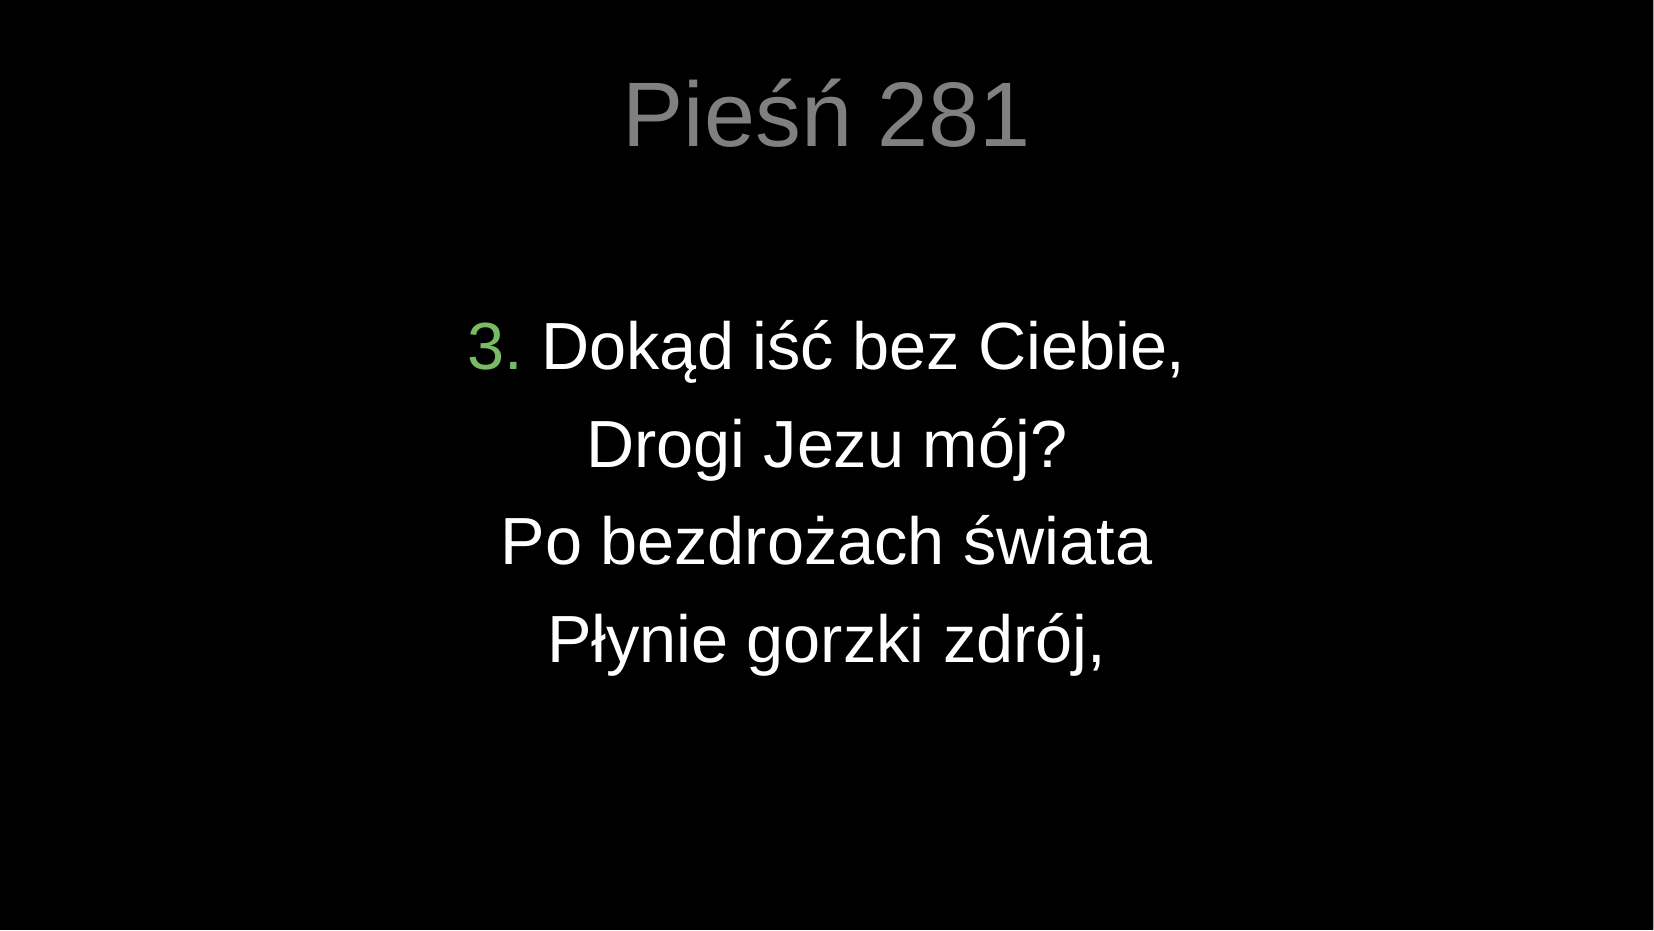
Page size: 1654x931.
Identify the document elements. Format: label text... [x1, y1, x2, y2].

title Pieśń 281 [82, 37, 1571, 193]
subtitle 3. Dokąd iść bez Ciebie, Drogi Jezu mój? Po bezdrożach świata Płynie gorzki zdrój, [82, 217, 1571, 757]
